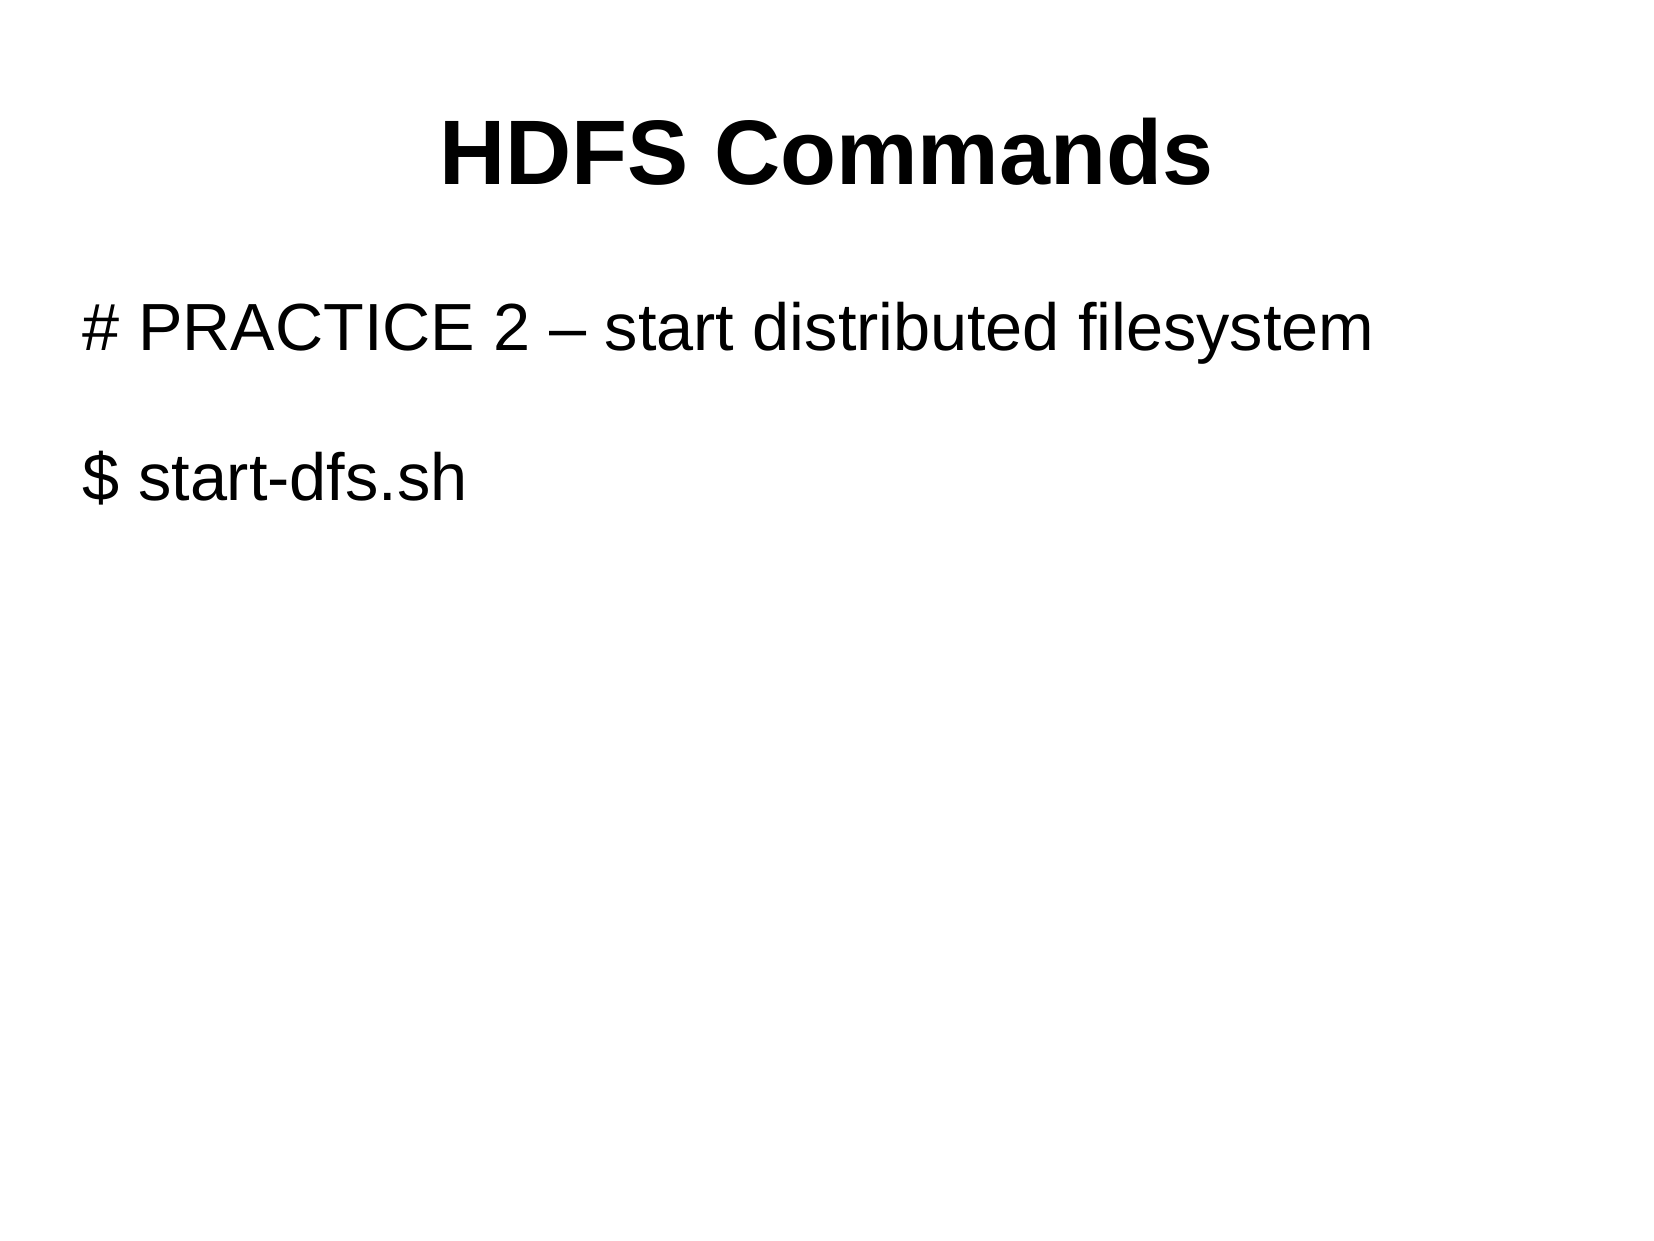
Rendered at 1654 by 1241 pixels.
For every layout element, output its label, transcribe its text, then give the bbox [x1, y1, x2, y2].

title HDFS Commands [82, 49, 1571, 257]
subtitle # PRACTICE 2 – start distributed filesystem $ start-dfs.sh [82, 290, 1571, 1010]
